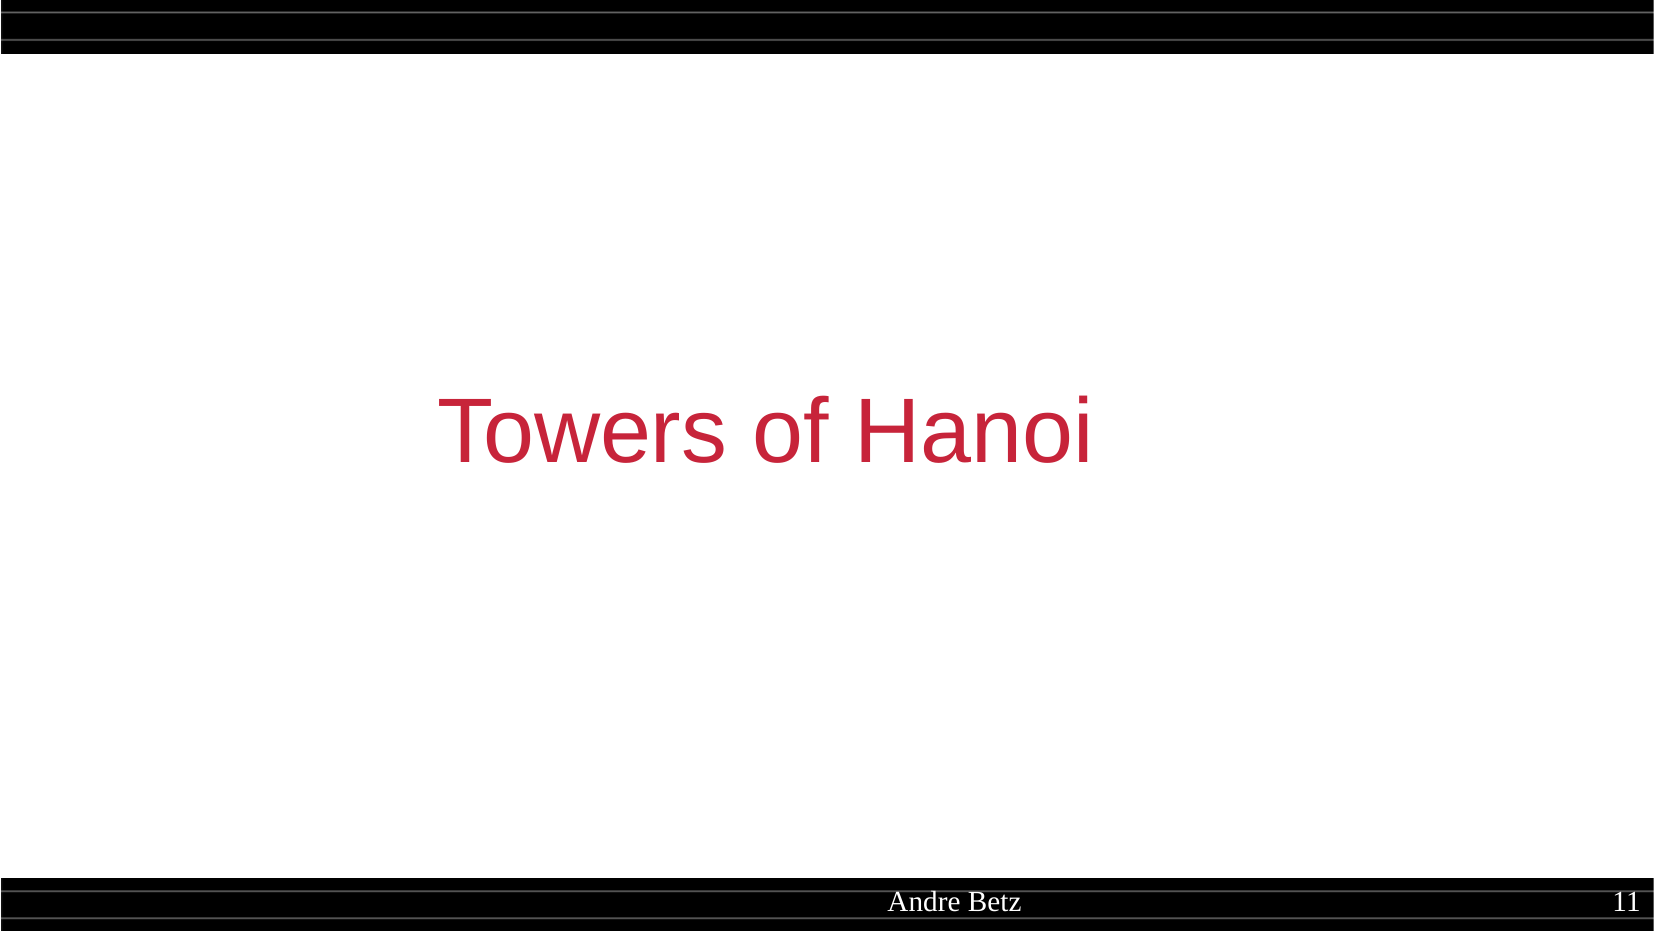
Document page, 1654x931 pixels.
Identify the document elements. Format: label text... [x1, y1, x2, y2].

title Towers of Hanoi [437, 327, 1112, 533]
picture [1, 878, 1654, 931]
picture [1, 0, 1654, 54]
